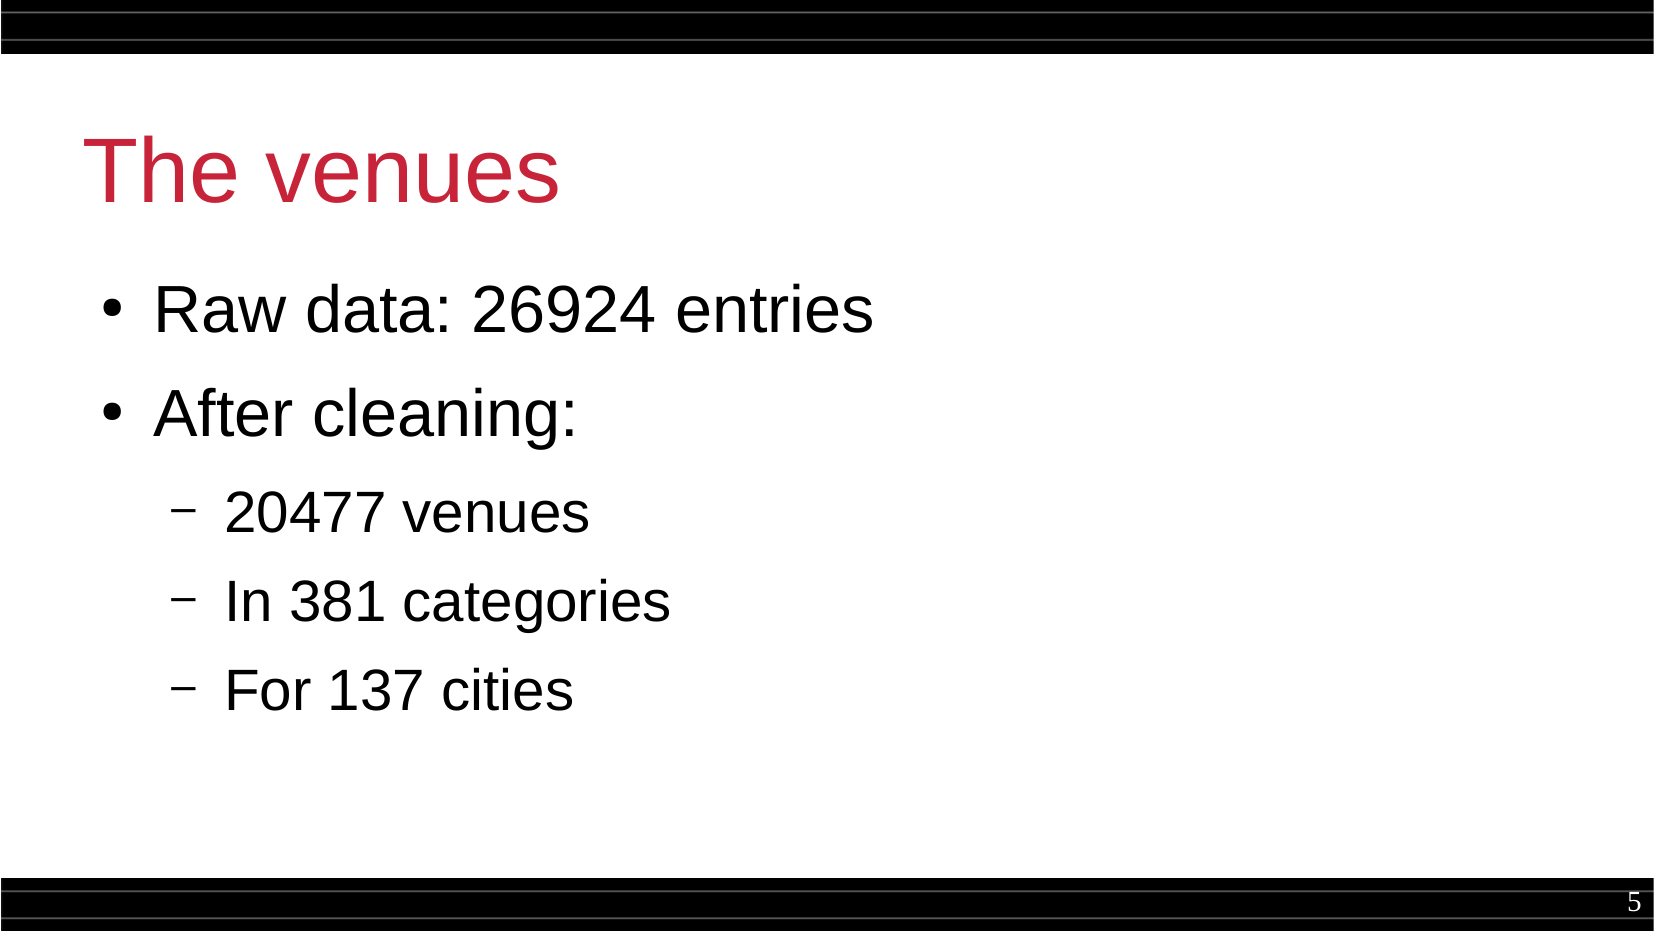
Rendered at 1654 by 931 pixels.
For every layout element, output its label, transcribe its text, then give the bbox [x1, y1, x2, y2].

picture [1, 0, 1654, 54]
picture [1, 878, 1654, 931]
list Raw data: 26924 entries After cleaning: 20477 venues In 381 categories For 137 cities [82, 271, 1571, 851]
title The venues [82, 92, 1571, 249]
